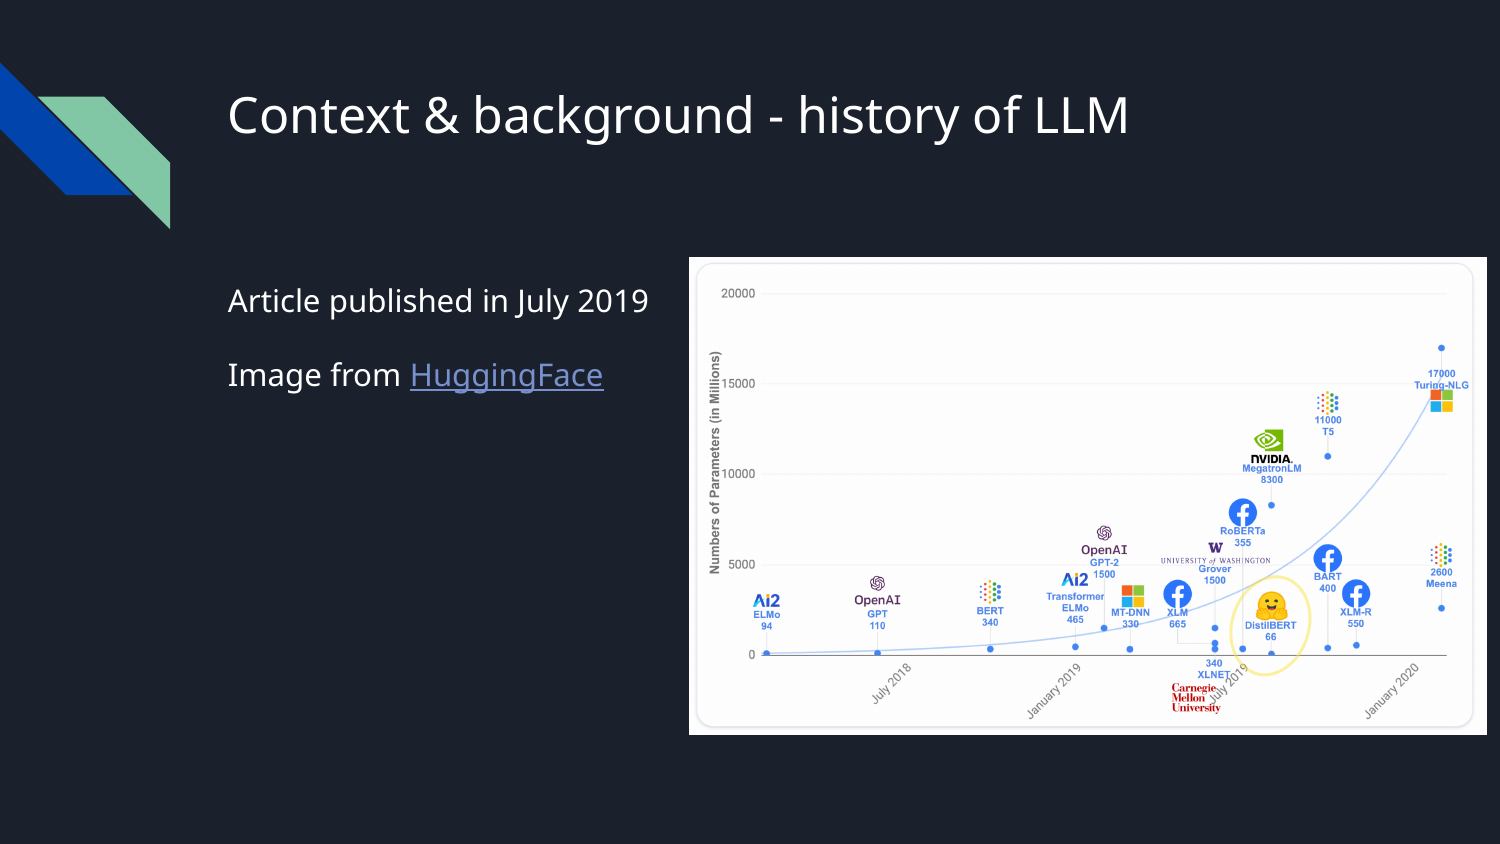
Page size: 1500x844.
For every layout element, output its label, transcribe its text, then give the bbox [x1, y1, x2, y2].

title Context & background - history of LLM [212, 64, 1490, 215]
list Article published in July 2019 Image from HuggingFace [212, 257, 689, 735]
picture [689, 257, 1487, 735]
